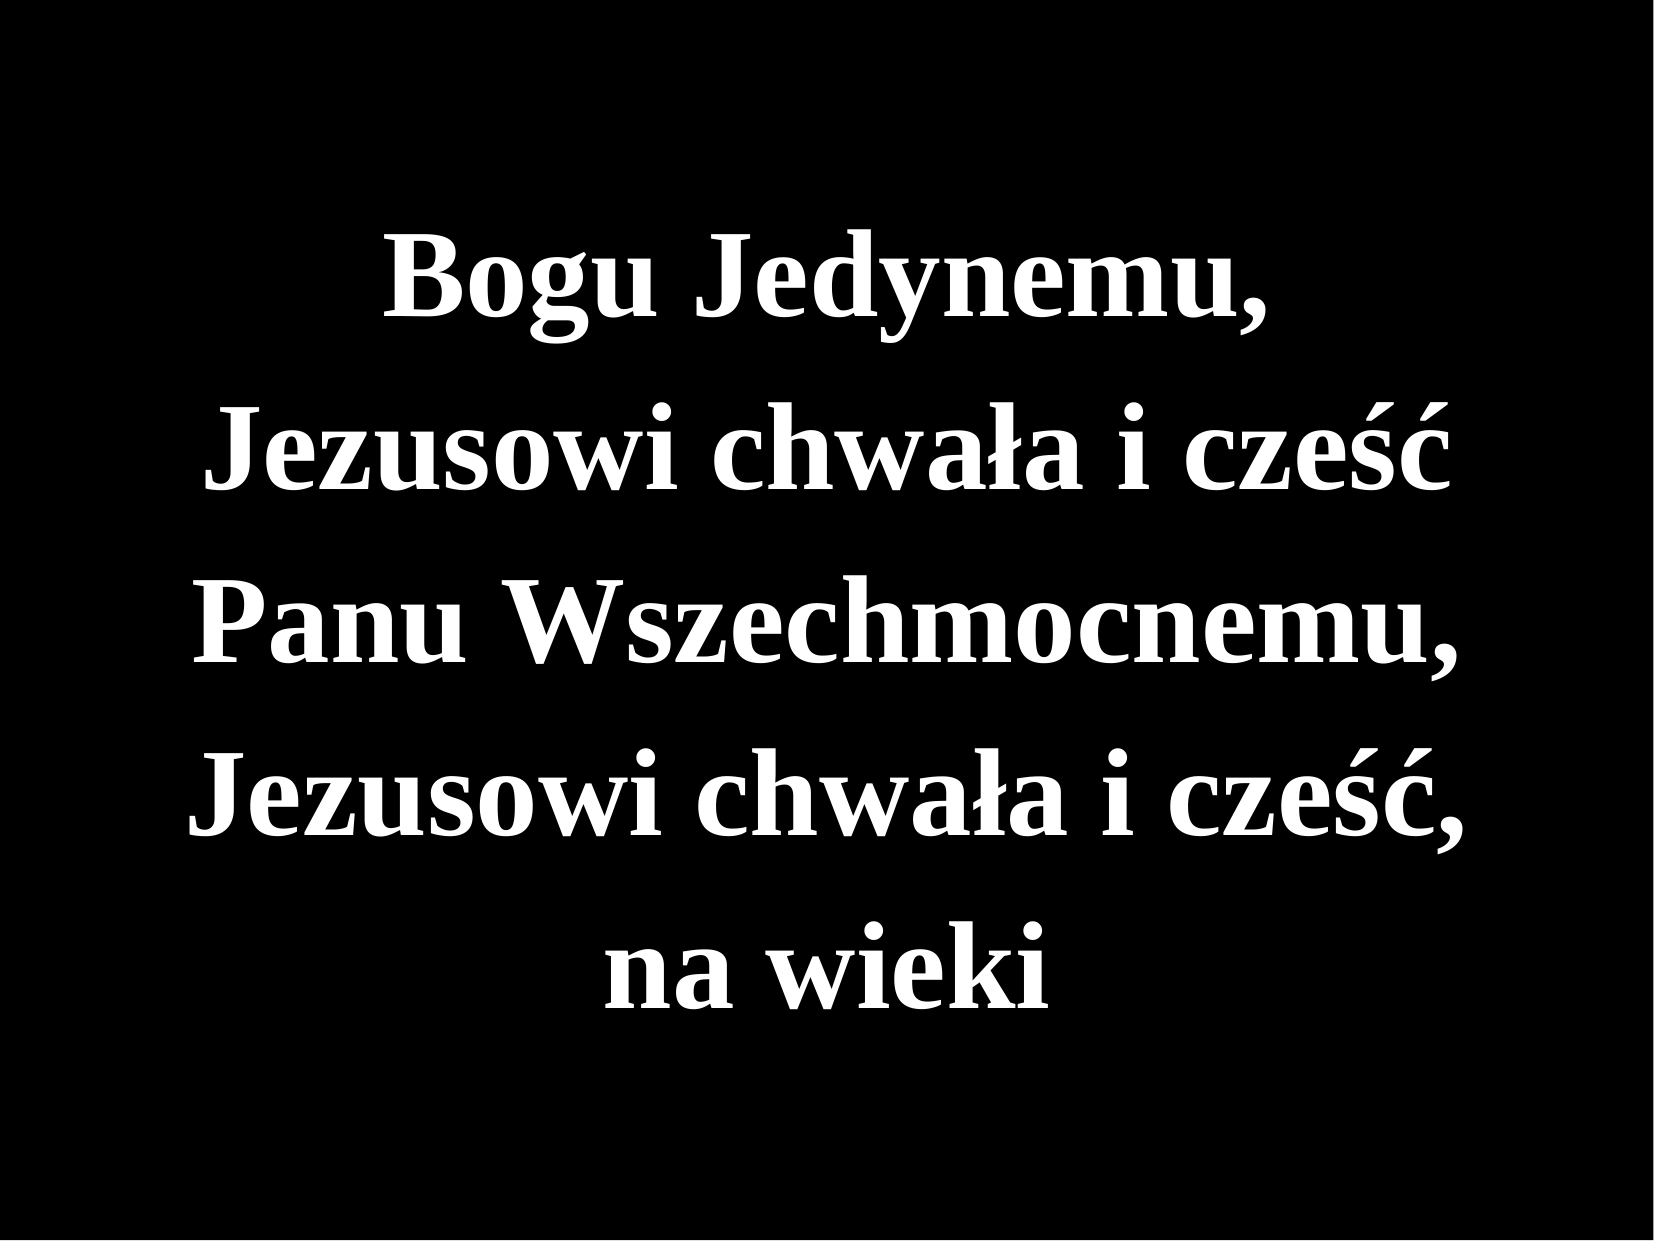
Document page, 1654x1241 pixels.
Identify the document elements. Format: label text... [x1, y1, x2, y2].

title Bogu Jedynemu, ppp Jezusowi chwała i cześć ppp Panu Wszechmocnemu, ppp Jezusowi chwała i cześć, ppp na wieki [0, 0, 1654, 1241]
